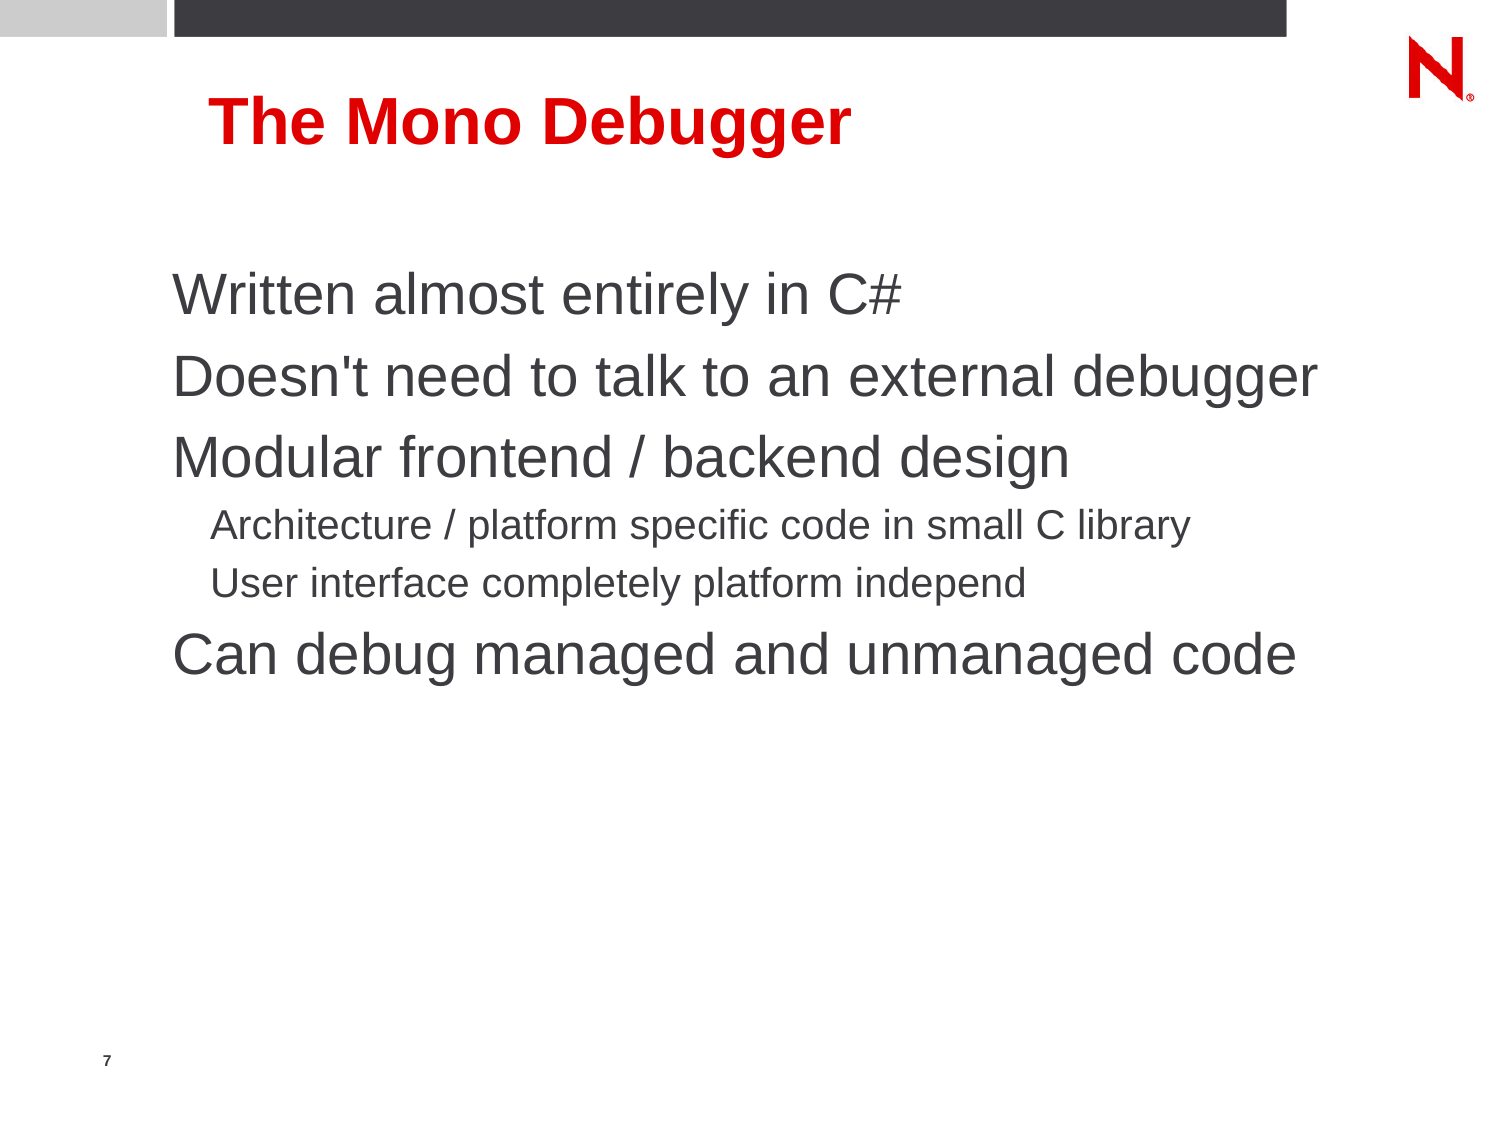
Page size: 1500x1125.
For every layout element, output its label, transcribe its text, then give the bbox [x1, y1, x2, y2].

title The Mono Debugger [173, 41, 1395, 205]
list Written almost entirely in C# Doesn't need to talk to an external debugger Modular frontend / backend design Architecture / platform specific code in small C library User interface completely platform independ Can debug managed and unmanaged code [172, 246, 1413, 977]
picture [1404, 32, 1477, 105]
